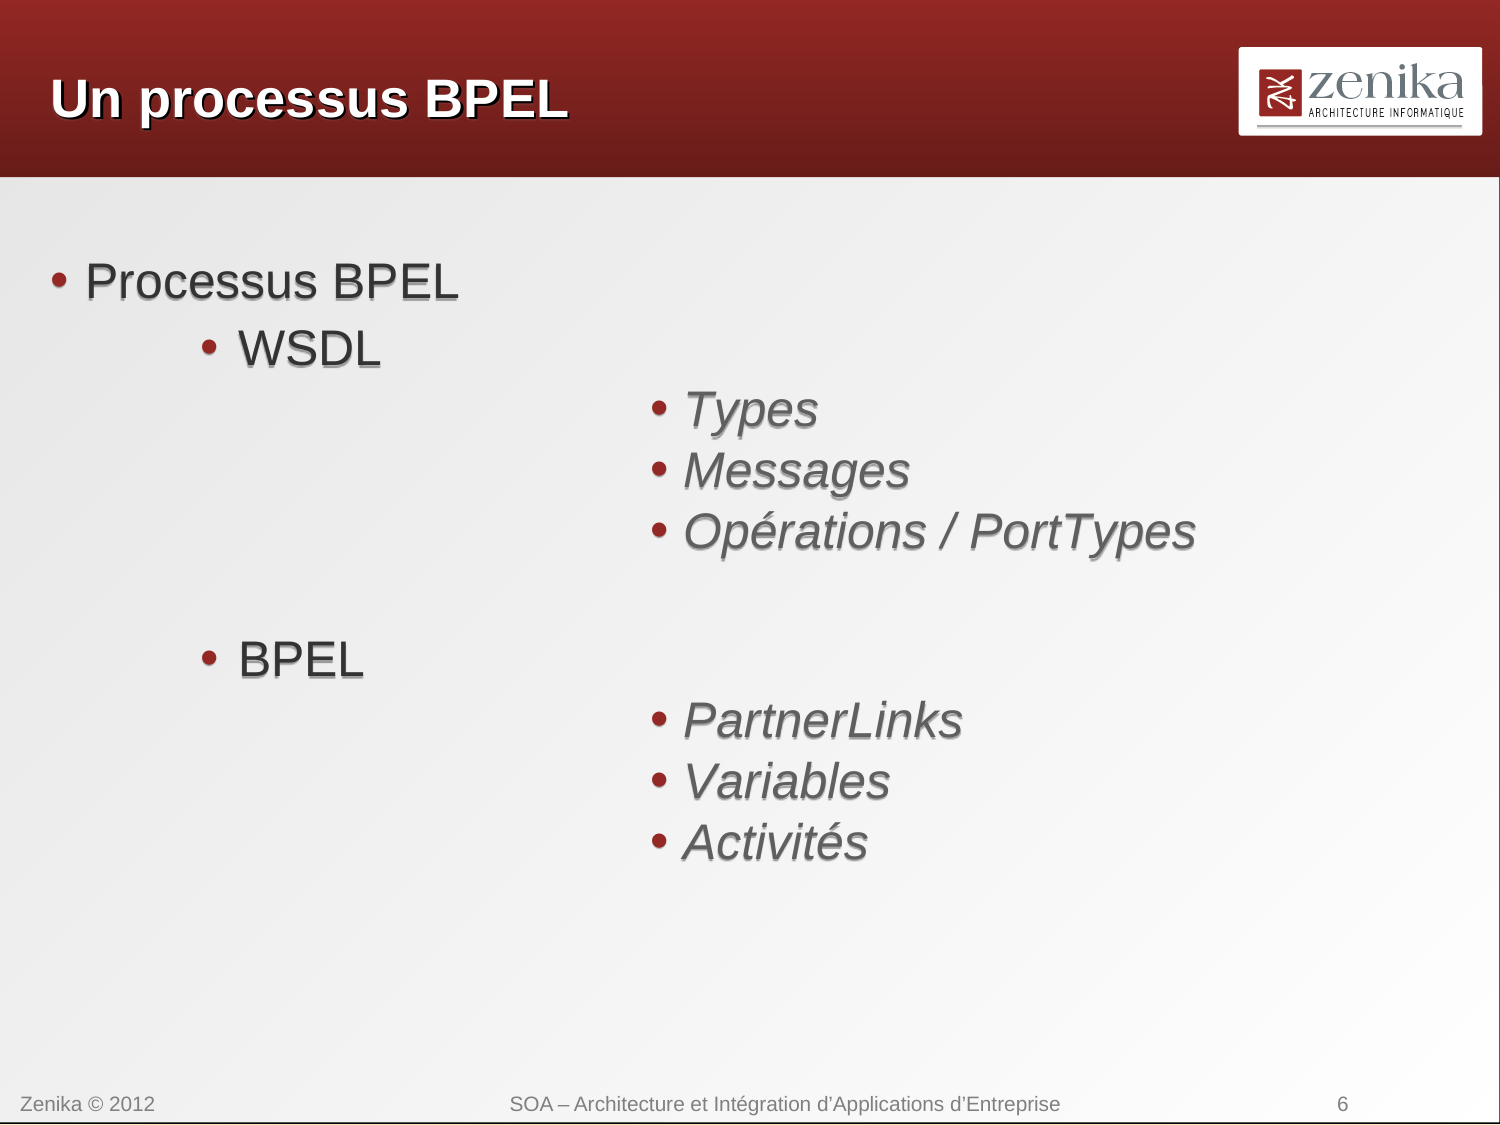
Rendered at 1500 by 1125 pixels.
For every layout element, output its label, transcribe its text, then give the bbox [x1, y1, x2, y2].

title Un processus BPEL [50, 22, 1206, 172]
subtitle Processus BPEL WSDL Types Messages Opérations / PortTypes BPEL PartnerLinks Variables Activités [50, 249, 1435, 1064]
